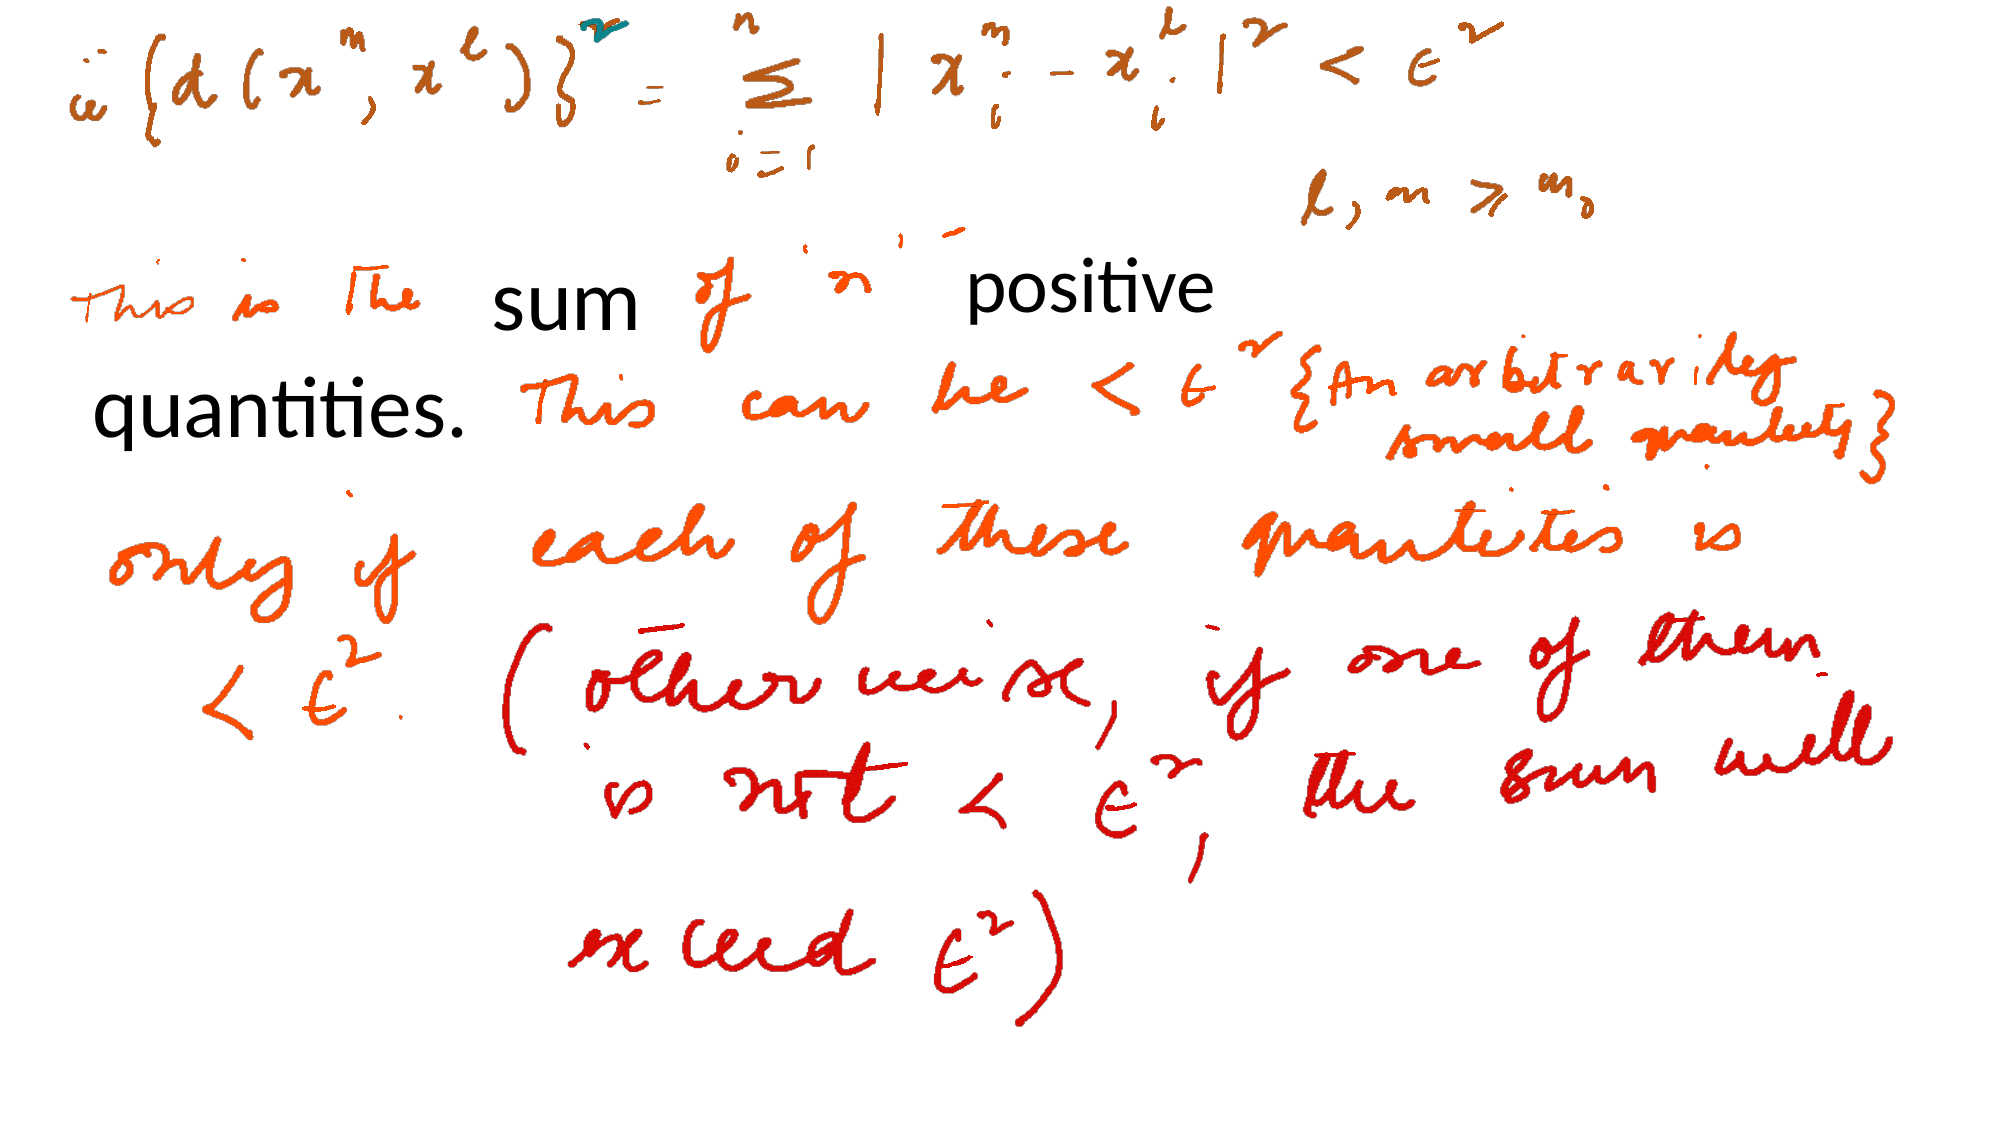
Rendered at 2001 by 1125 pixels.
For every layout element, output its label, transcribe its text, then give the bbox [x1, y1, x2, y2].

picture [404, 53, 449, 101]
picture [924, 353, 1038, 422]
text_box sum [476, 235, 657, 356]
picture [1463, 172, 1516, 223]
picture [1043, 66, 1082, 80]
picture [984, 97, 1007, 137]
picture [849, 650, 1124, 759]
picture [1235, 11, 1296, 54]
picture [236, 254, 251, 266]
picture [1181, 825, 1215, 892]
picture [523, 495, 745, 575]
picture [193, 655, 261, 749]
picture [950, 763, 1015, 837]
picture [927, 882, 1071, 1036]
picture [138, 25, 225, 156]
picture [340, 260, 429, 323]
picture [495, 614, 561, 765]
picture [1198, 619, 1226, 635]
picture [1145, 98, 1171, 138]
picture [927, 491, 1139, 565]
picture [549, 11, 639, 136]
picture [1098, 39, 1147, 88]
picture [394, 710, 406, 724]
picture [1629, 602, 1834, 681]
picture [631, 95, 667, 108]
picture [869, 24, 889, 126]
picture [734, 50, 820, 117]
picture [1598, 479, 1614, 495]
picture [340, 484, 358, 502]
picture [1611, 351, 1682, 392]
picture [1164, 72, 1180, 88]
picture [720, 147, 745, 178]
picture [294, 525, 424, 734]
picture [153, 255, 163, 268]
picture [237, 41, 329, 118]
picture [1531, 166, 1600, 224]
picture [453, 19, 495, 68]
picture [733, 126, 747, 139]
picture [333, 20, 373, 59]
picture [1450, 15, 1513, 49]
picture [894, 227, 907, 254]
picture [1151, 0, 1194, 47]
picture [734, 383, 879, 430]
picture [77, 44, 112, 67]
picture [1173, 356, 1225, 414]
picture [1083, 354, 1148, 425]
picture [1212, 26, 1231, 104]
picture [559, 921, 658, 980]
picture [726, 5, 767, 41]
picture [820, 264, 879, 301]
text_box quantities. [77, 342, 484, 463]
picture [1686, 515, 1749, 558]
picture [801, 138, 820, 176]
picture [355, 89, 382, 133]
picture [782, 493, 875, 634]
picture [640, 83, 668, 91]
picture [981, 614, 998, 632]
picture [1401, 41, 1447, 93]
picture [1378, 180, 1439, 210]
picture [1338, 638, 1490, 683]
picture [1621, 324, 1903, 493]
picture [1087, 638, 1424, 846]
picture [1232, 483, 1632, 585]
picture [100, 527, 301, 632]
picture [974, 15, 1016, 53]
picture [923, 46, 971, 103]
picture [1706, 682, 1903, 785]
picture [578, 737, 594, 754]
picture [1312, 39, 1372, 92]
picture [935, 220, 973, 244]
picture [597, 773, 661, 826]
picture [510, 366, 664, 435]
picture [674, 901, 886, 984]
picture [1230, 324, 1610, 468]
picture [64, 279, 201, 329]
picture [714, 734, 917, 832]
picture [630, 617, 694, 640]
picture [687, 247, 759, 362]
picture [498, 35, 537, 121]
picture [753, 147, 786, 158]
picture [1522, 608, 1599, 731]
picture [750, 160, 792, 182]
text_box positive [950, 226, 1232, 336]
picture [996, 66, 1016, 83]
picture [576, 641, 832, 720]
picture [798, 239, 812, 258]
picture [62, 87, 115, 128]
picture [224, 287, 287, 328]
picture [1294, 161, 1366, 237]
picture [1492, 740, 1666, 811]
